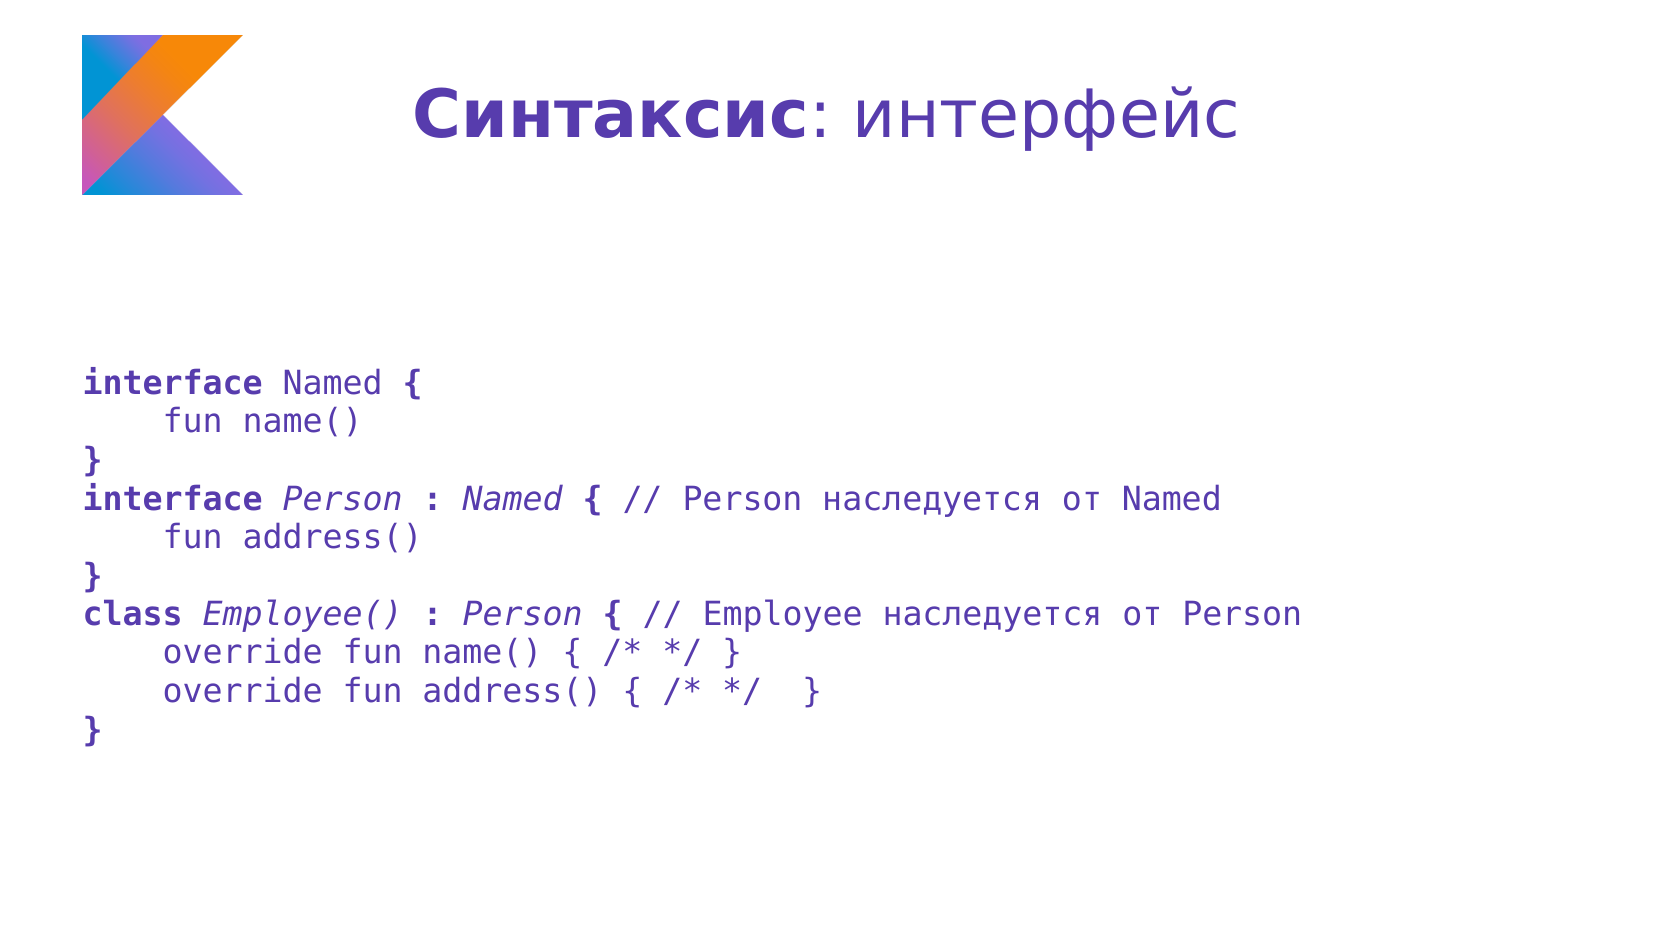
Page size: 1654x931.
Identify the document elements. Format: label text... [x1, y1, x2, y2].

subtitle interface Named { fun name() } interface Person : Named { // Person наследуется от Named fun address() } class Employee() : Person { // Employee наследуется от Person override fun name() { /* */ } override fun address() { /* */ } } [82, 248, 1571, 788]
picture [82, 35, 243, 195]
title Синтаксис: интерфейс [243, 37, 1571, 193]
